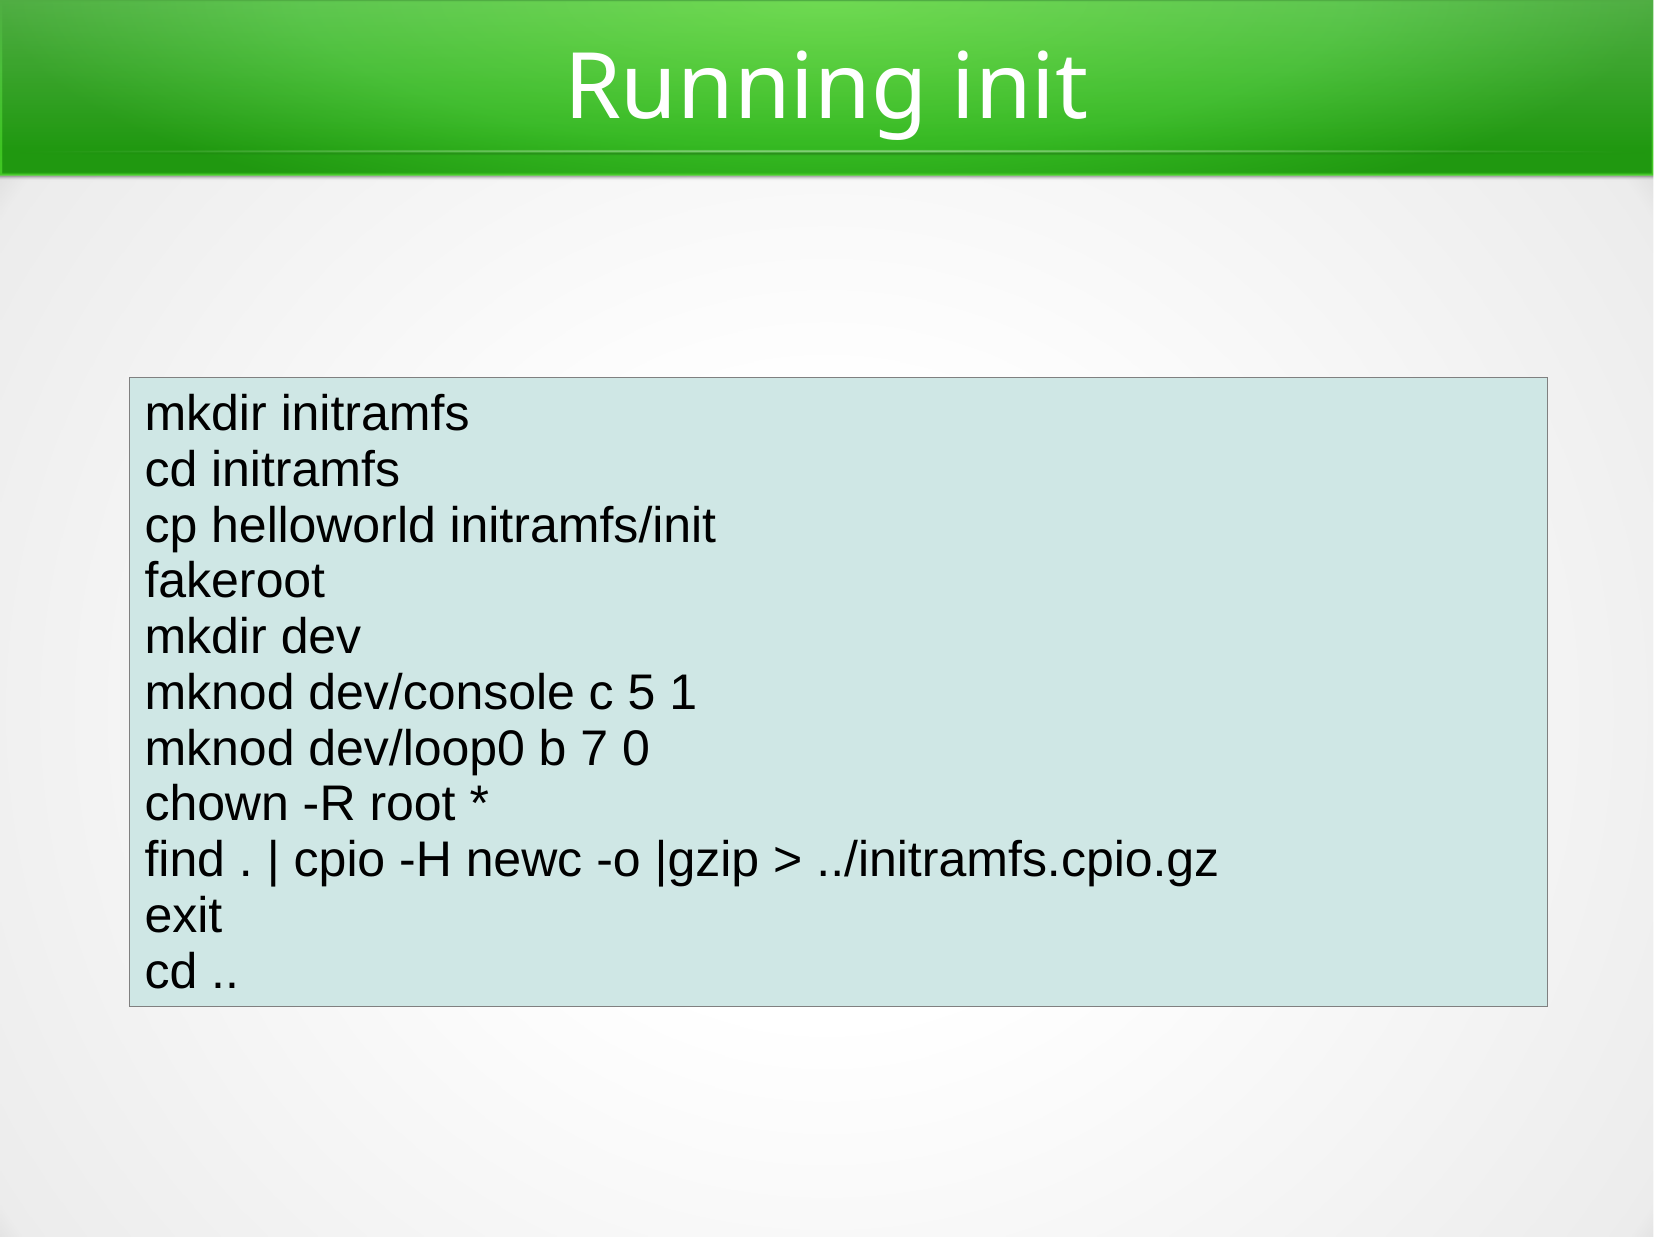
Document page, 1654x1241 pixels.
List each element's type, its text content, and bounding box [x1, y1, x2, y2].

text_box mkdir initramfs cd initramfs cp helloworld initramfs/init fakeroot mkdir dev mknod dev/console c 5 1 mknod dev/loop0 b 7 0 chown -R root * find . | cpio -H newc -o |gzip > ../initramfs.cpio.gz exit cd .. [129, 377, 1548, 1007]
picture [0, 0, 1654, 1237]
title Running init [82, 11, 1571, 154]
